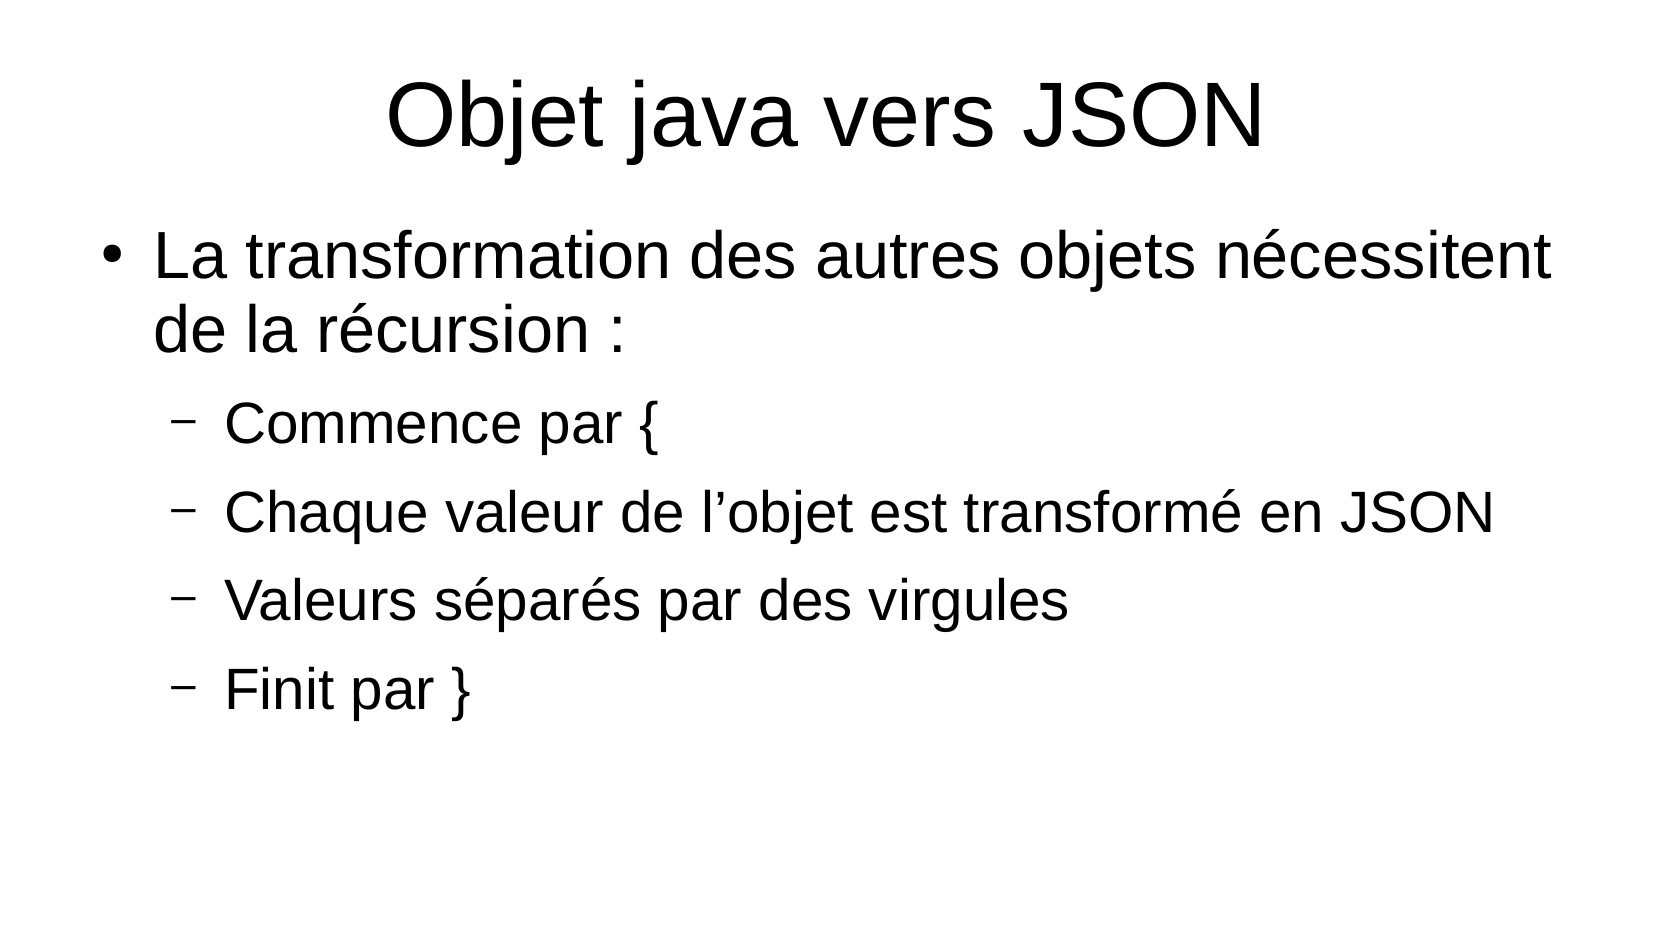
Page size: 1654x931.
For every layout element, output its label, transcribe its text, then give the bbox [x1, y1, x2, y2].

list La transformation des autres objets nécessitent de la récursion : Commence par { Chaque valeur de l’objet est transformé en JSON Valeurs séparés par des virgules Finit par } [82, 217, 1571, 758]
title Objet java vers JSON [82, 37, 1571, 193]
